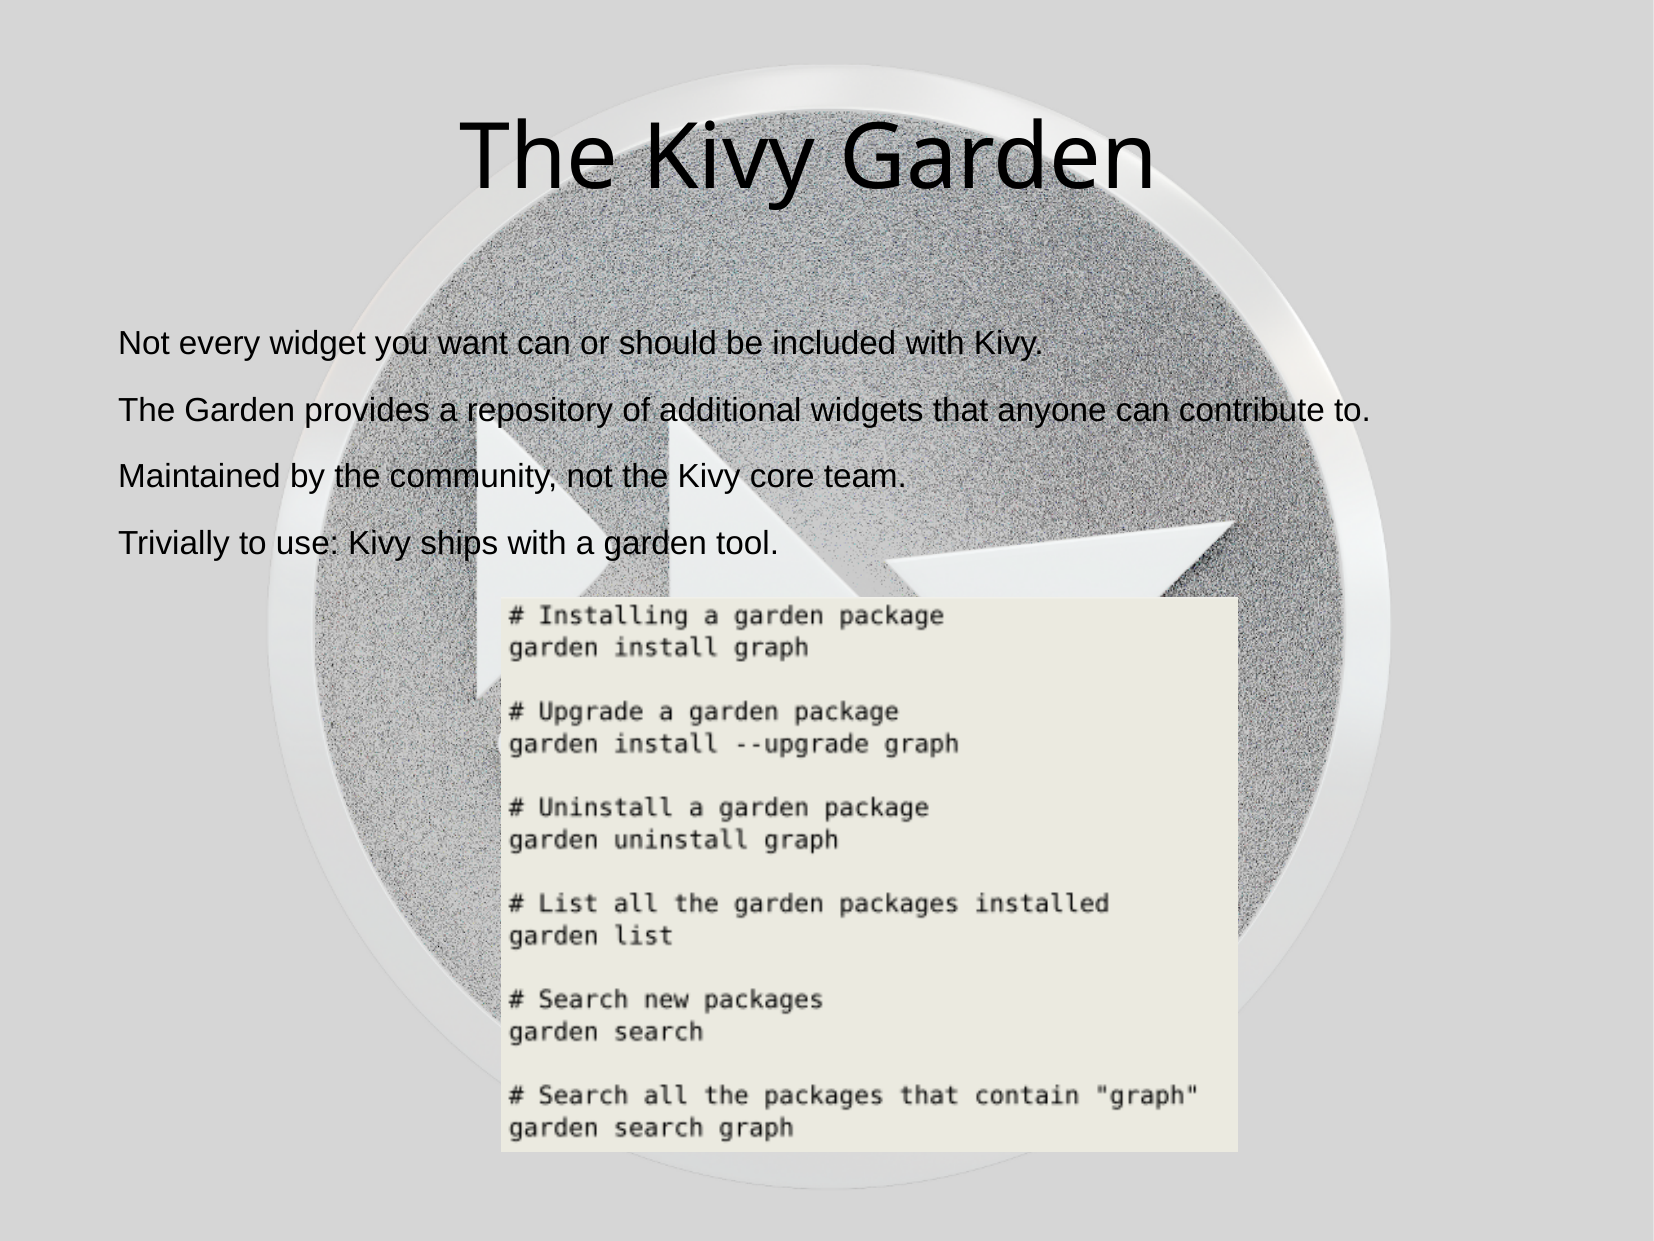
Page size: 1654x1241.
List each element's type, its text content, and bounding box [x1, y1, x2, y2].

picture [0, 0, 1654, 1241]
title The Kivy Garden [82, 49, 1536, 257]
list Not every widget you want can or should be included with Kivy. The Garden provides a repository of additional widgets that anyone can contribute to. Maintained by the community, not the Kivy core team. Trivially to use: Kivy ships with a garden tool. [118, 324, 1506, 621]
